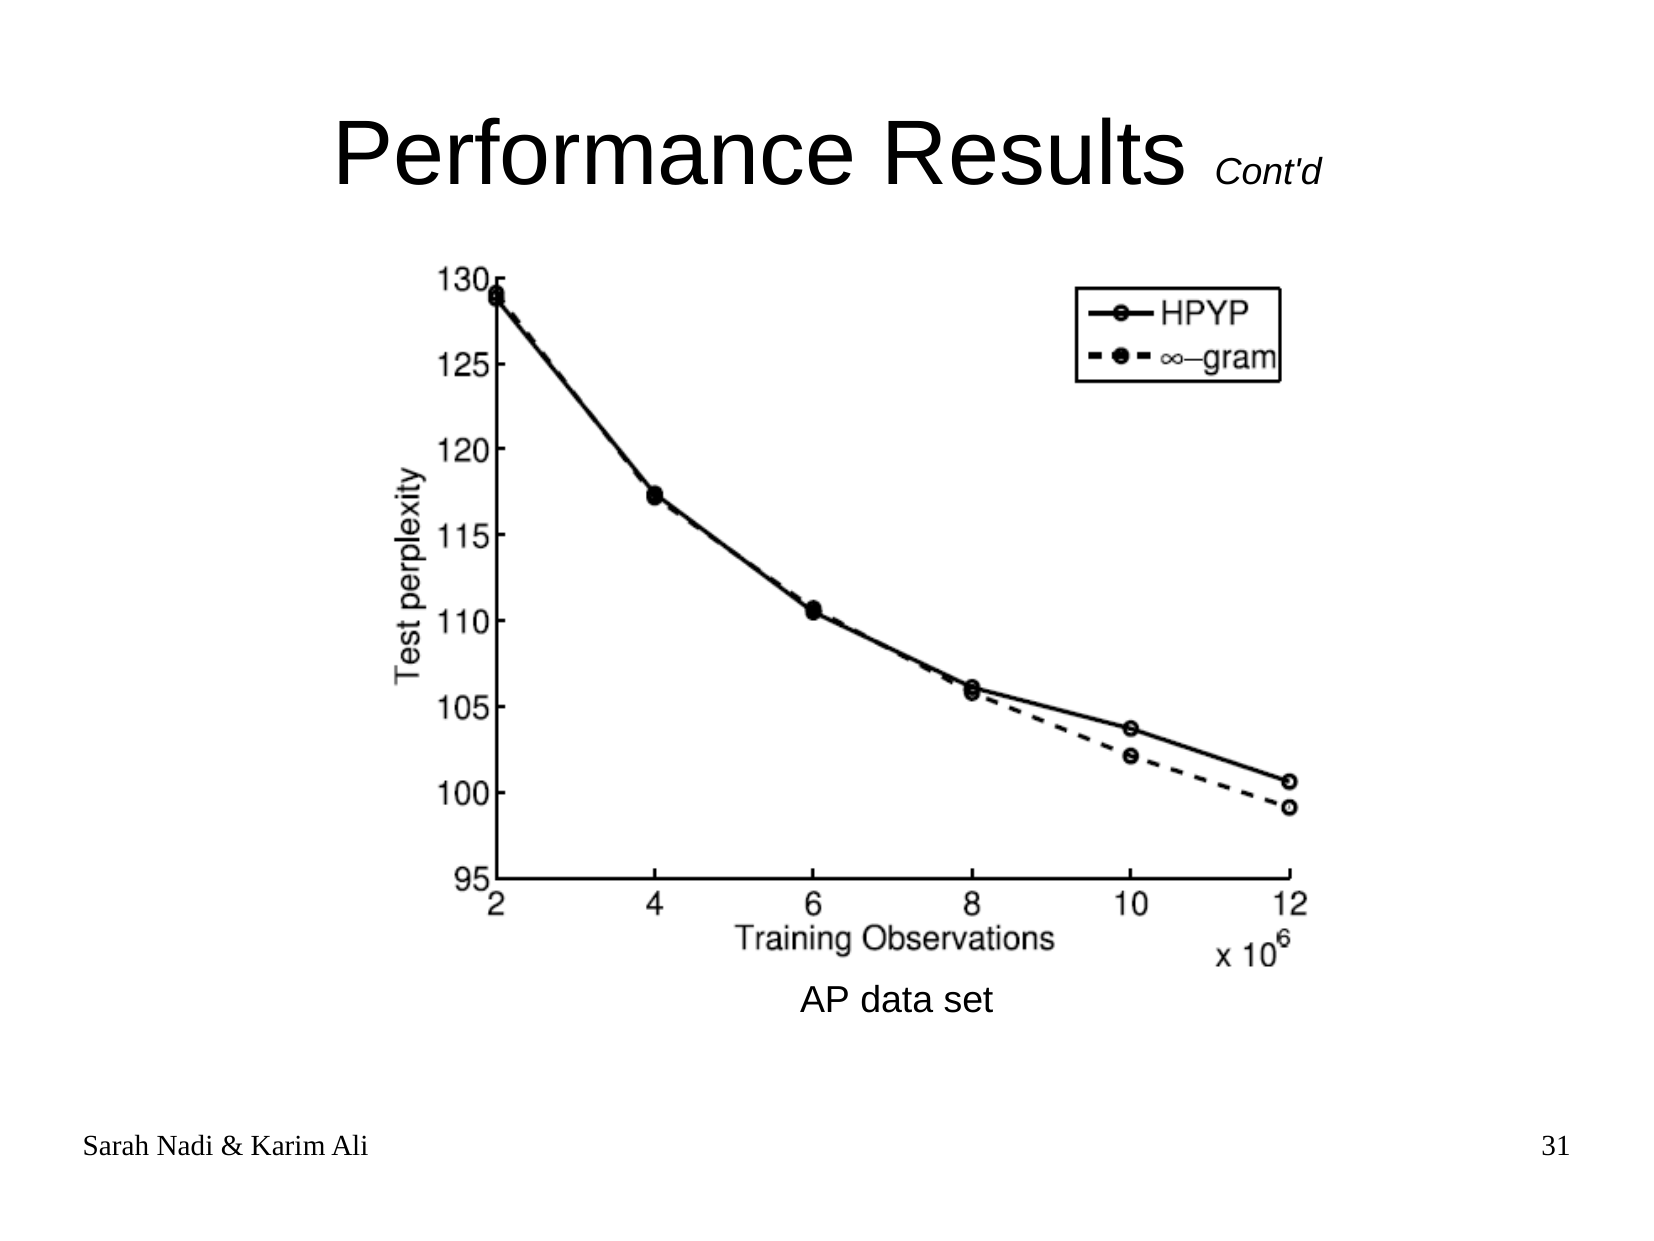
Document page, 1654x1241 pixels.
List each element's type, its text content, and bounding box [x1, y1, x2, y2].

text_box AP data set [785, 970, 1009, 1028]
title Performance Results Cont'd [82, 56, 1571, 250]
picture [329, 256, 1324, 984]
